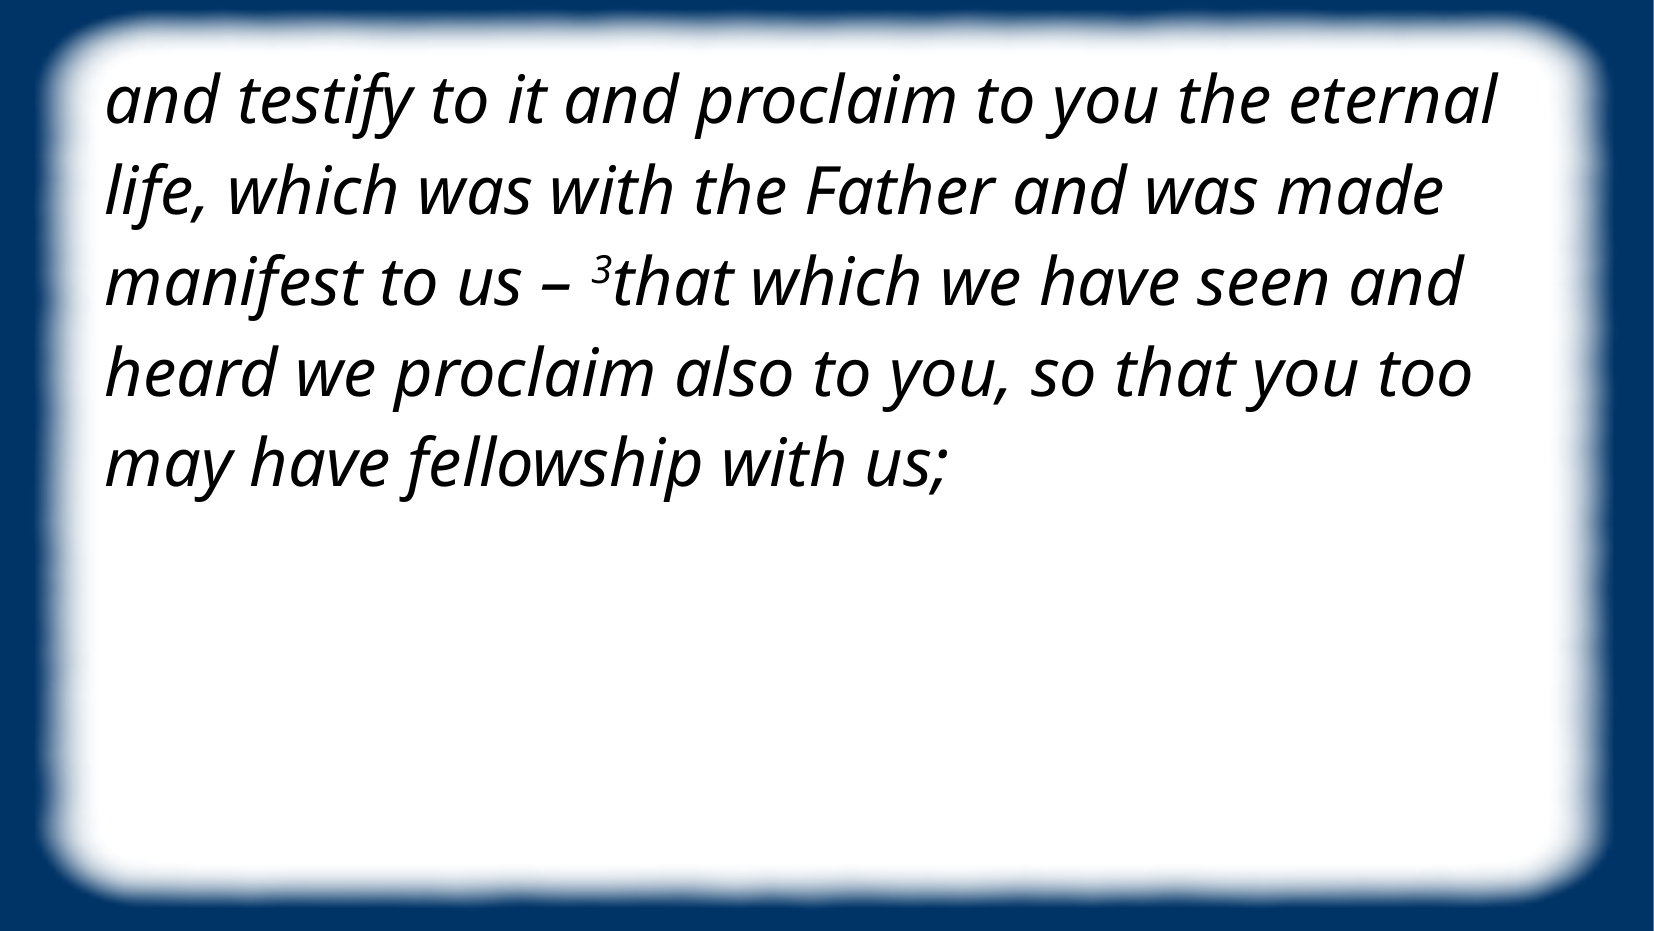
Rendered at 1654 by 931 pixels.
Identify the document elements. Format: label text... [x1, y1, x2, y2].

picture [0, 0, 1654, 931]
text_box and testify to it and proclaim to you the eternal life, which was with the Father and was made manifest to us – 3that which we have seen and heard we proclaim also to you, so that you too may have fellowship with us; [90, 45, 1546, 504]
